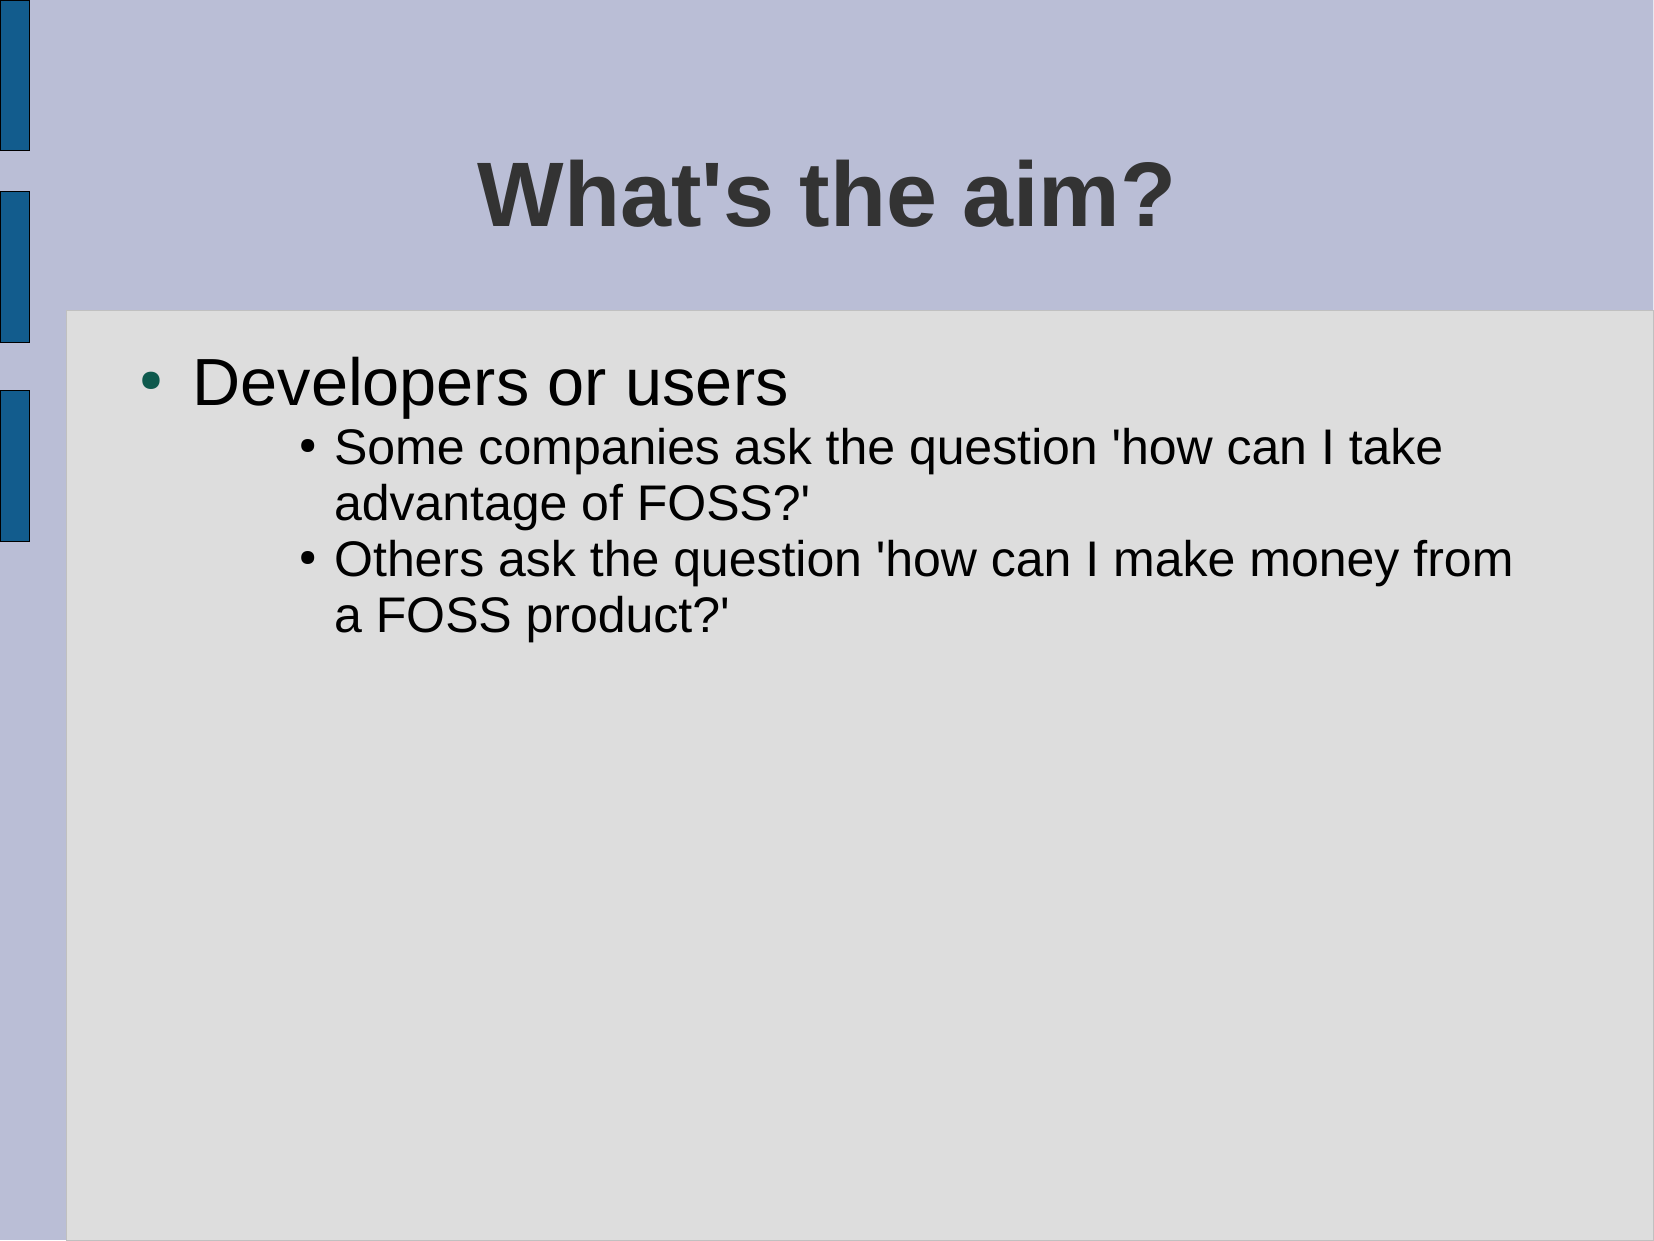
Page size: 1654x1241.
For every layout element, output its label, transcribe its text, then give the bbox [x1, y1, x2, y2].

list Developers or users Some companies ask the question 'how can I take advantage of FOSS?' Others ask the question 'how can I make money from a FOSS product?' [121, 344, 1534, 1112]
title What's the aim? [121, 91, 1534, 299]
